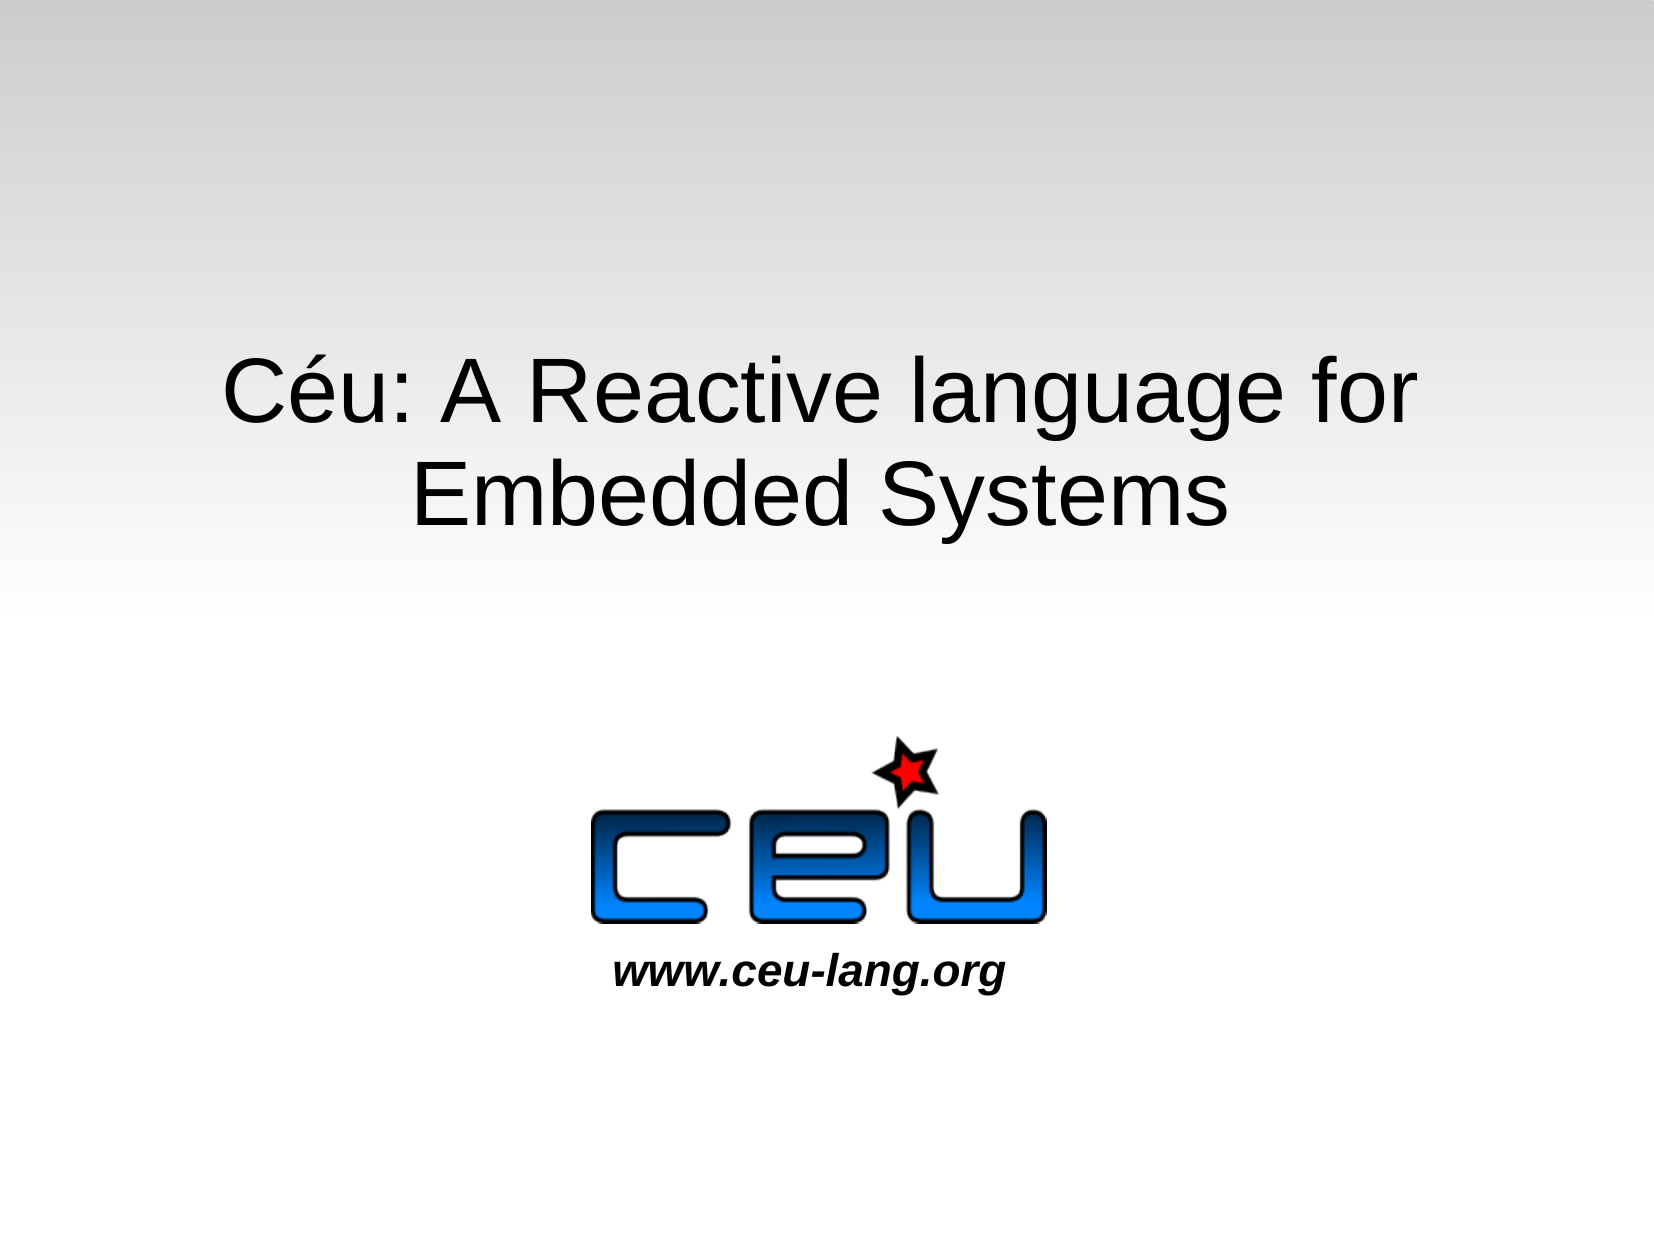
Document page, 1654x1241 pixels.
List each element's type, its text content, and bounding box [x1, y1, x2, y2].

subtitle Céu: A Reactive language for Embedded Systems [76, 0, 1565, 997]
picture [591, 736, 1047, 924]
text_box www.ceu-lang.org [215, 937, 1404, 1004]
